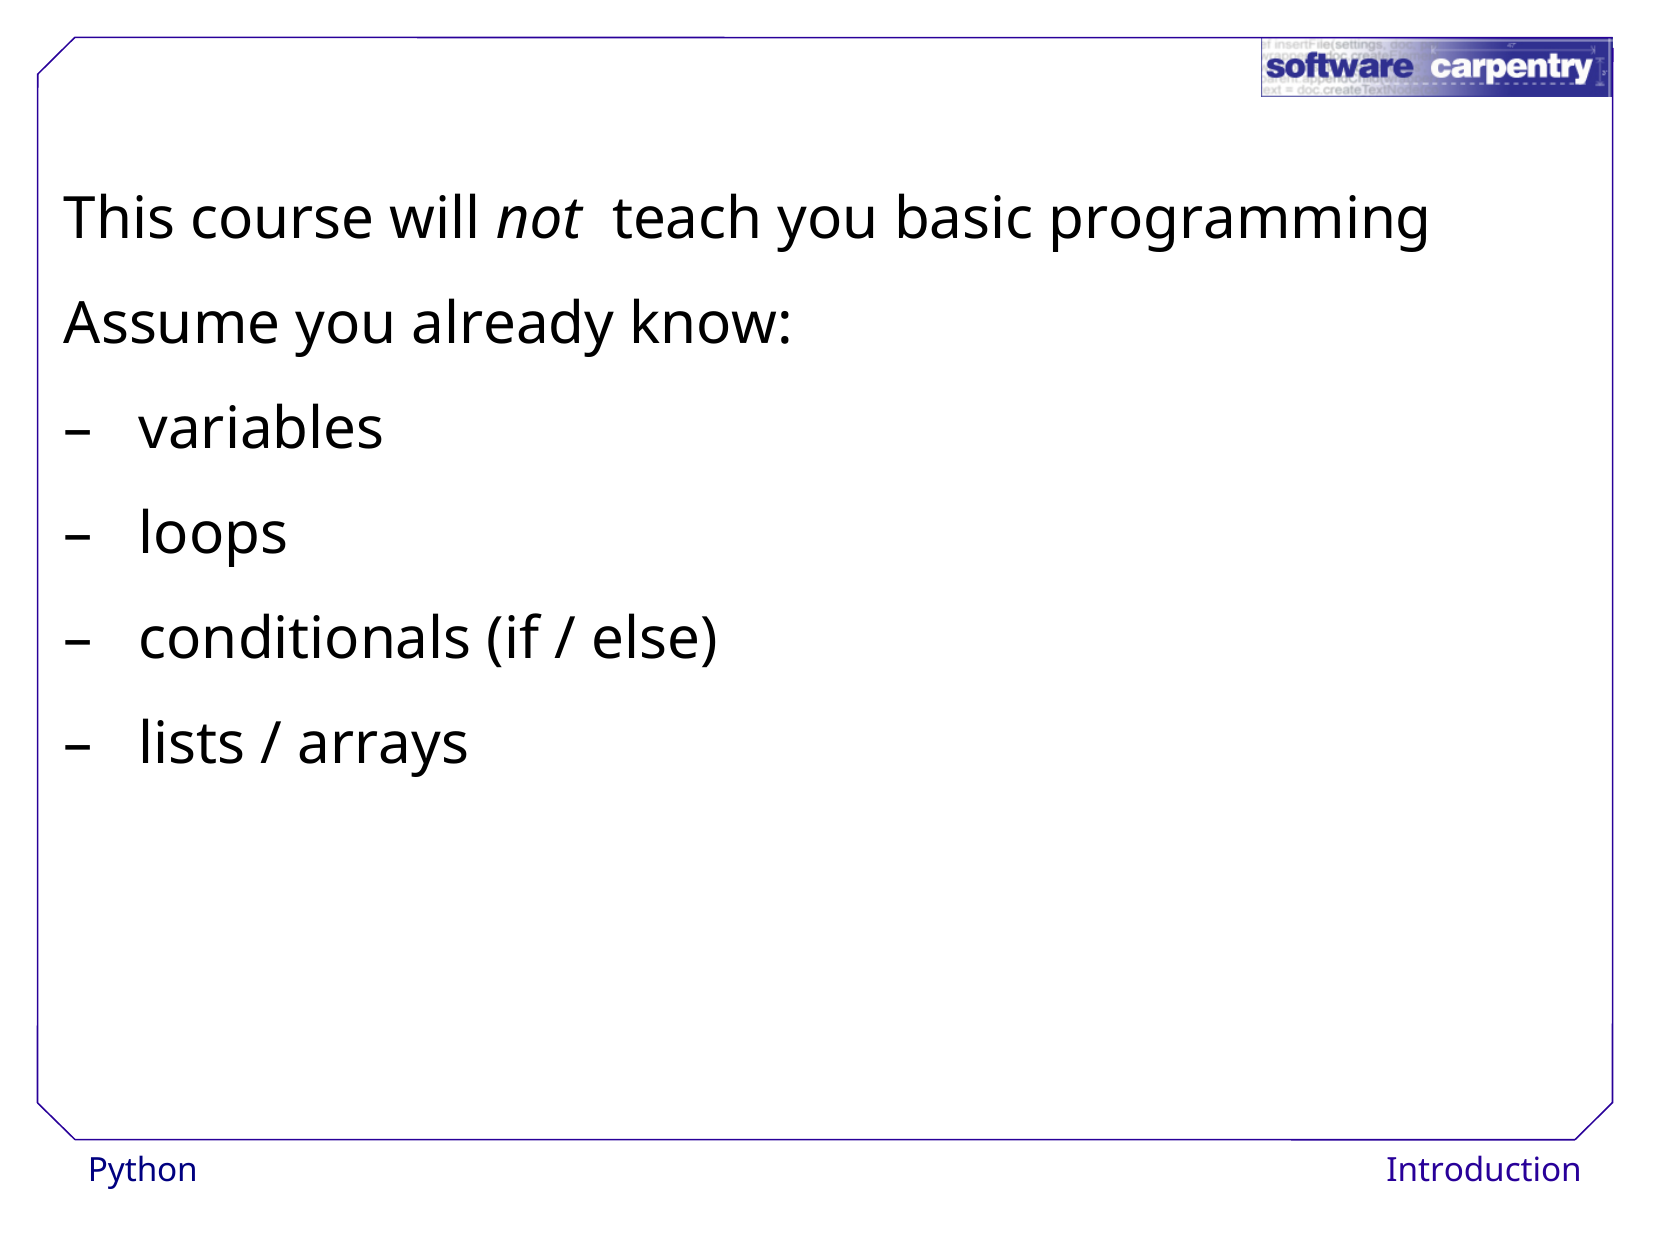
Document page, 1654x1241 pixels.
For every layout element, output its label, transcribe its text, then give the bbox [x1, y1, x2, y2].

picture [1261, 39, 1613, 97]
text_box This course will not teach you basic programming Assume you already know: – variables – loops – conditionals (if / else) – lists / arrays [49, 137, 1598, 784]
